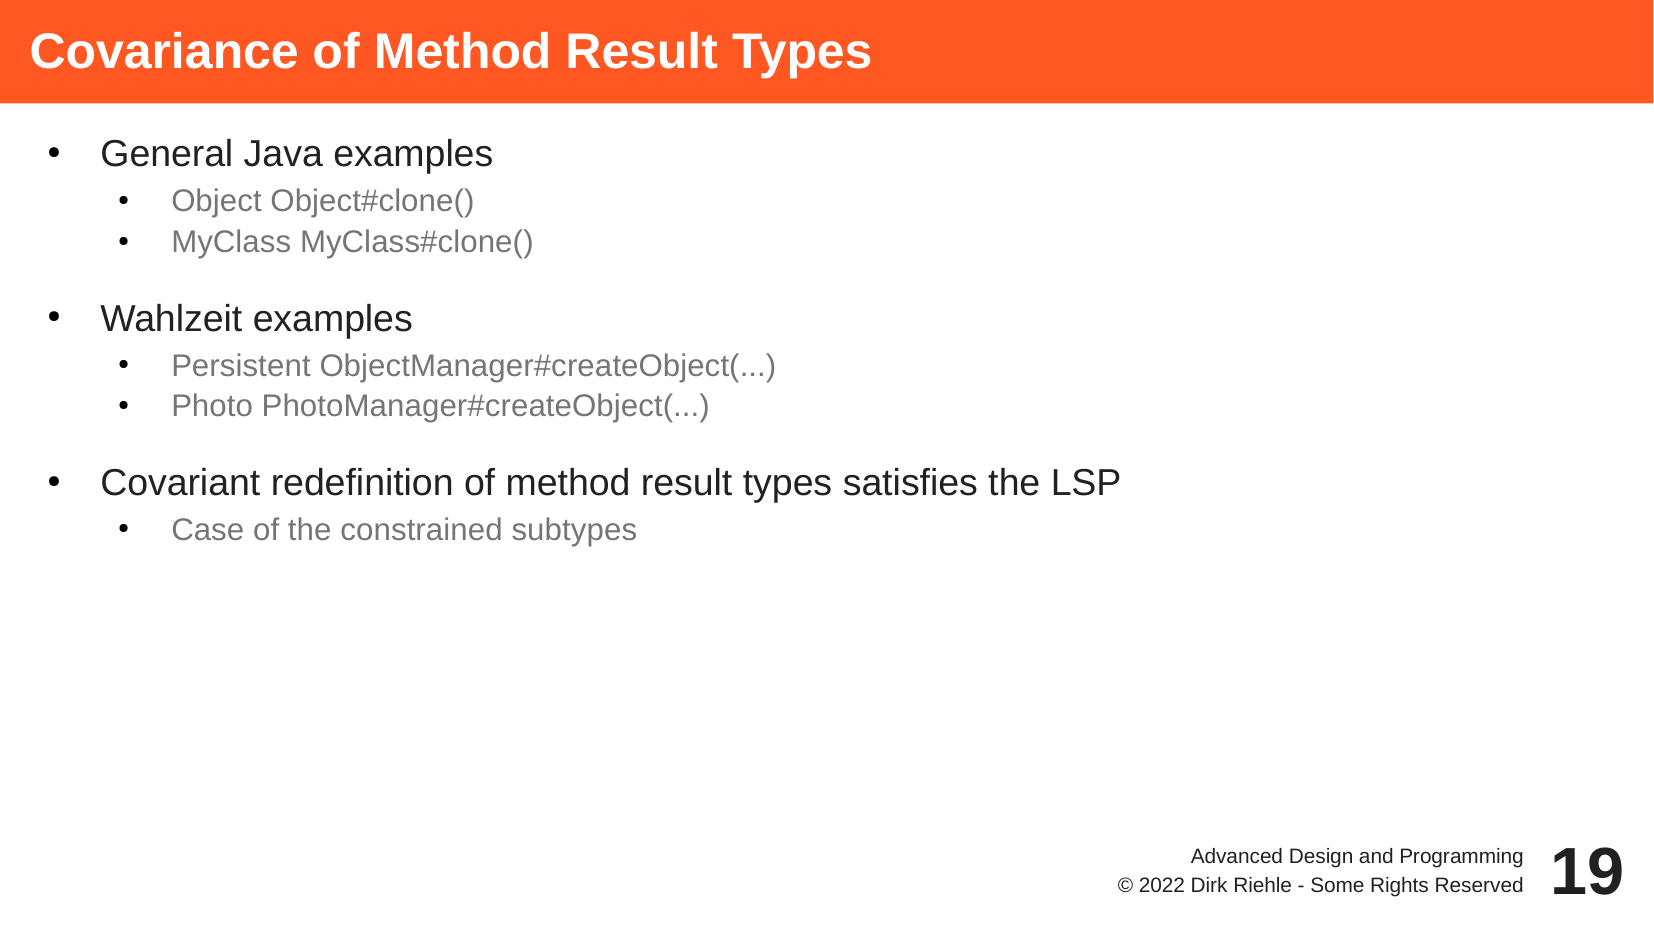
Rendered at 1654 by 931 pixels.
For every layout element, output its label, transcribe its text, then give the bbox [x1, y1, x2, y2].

list General Java examples Object Object#clone() MyClass MyClass#clone() Wahlzeit examples Persistent ObjectManager#createObject(...) Photo PhotoManager#createObject(...) Covariant redefinition of method result types satisfies the LSP Case of the constrained subtypes [29, 132, 1625, 813]
title Covariance of Method Result Types [0, 0, 1654, 104]
